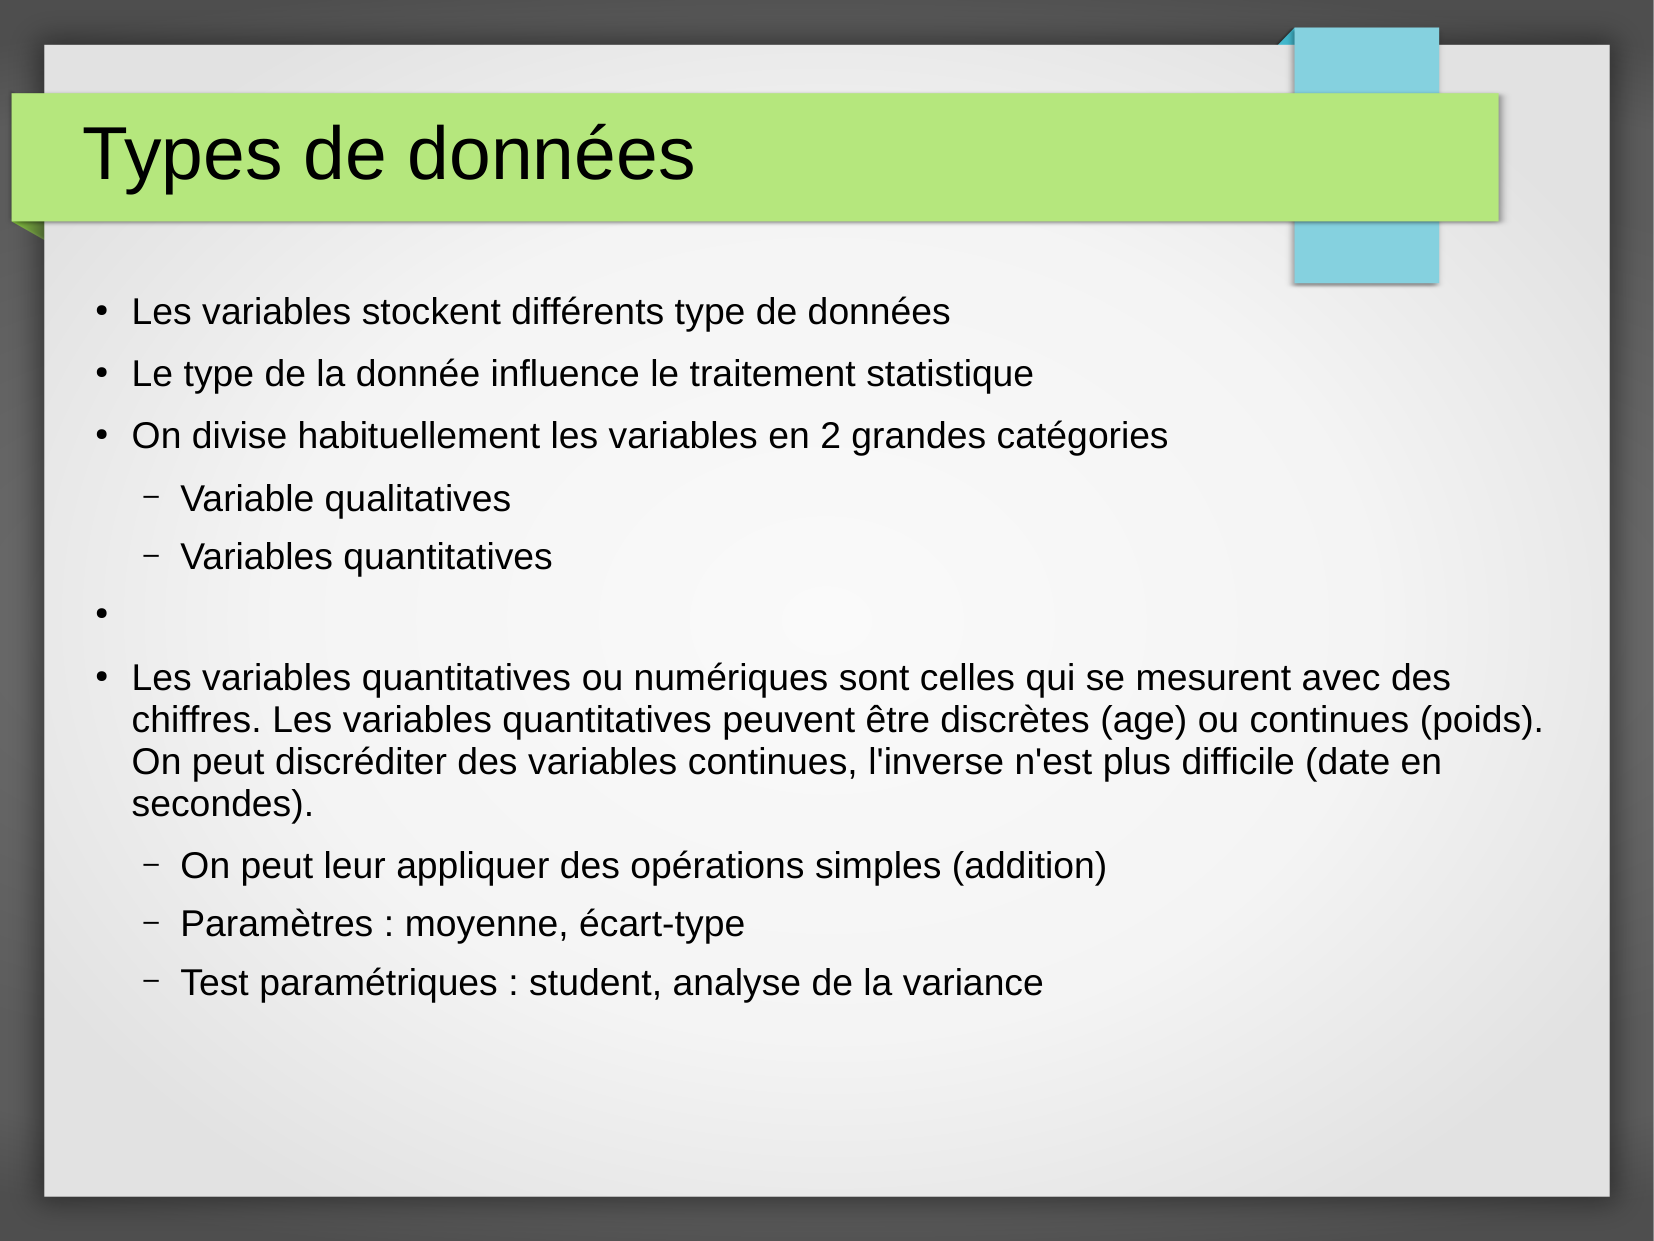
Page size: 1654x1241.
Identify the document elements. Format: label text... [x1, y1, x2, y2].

picture [0, 0, 1654, 1241]
list Les variables stockent différents type de données Le type de la donnée influence le traitement statistique On divise habituellement les variables en 2 grandes catégories Variable qualitatives Variables quantitatives Les variables quantitatives ou numériques sont celles qui se mesurent avec des chiffres. Les variables quantitatives peuvent être discrètes (age) ou continues (poids). On peut discréditer des variables continues, l'inverse n'est plus difficile (date en secondes). On peut leur appliquer des opérations simples (addition) Paramètres : moyenne, écart-type Test paramétriques : student, analyse de la variance [82, 290, 1571, 1010]
title Types de données [82, 94, 1264, 213]
